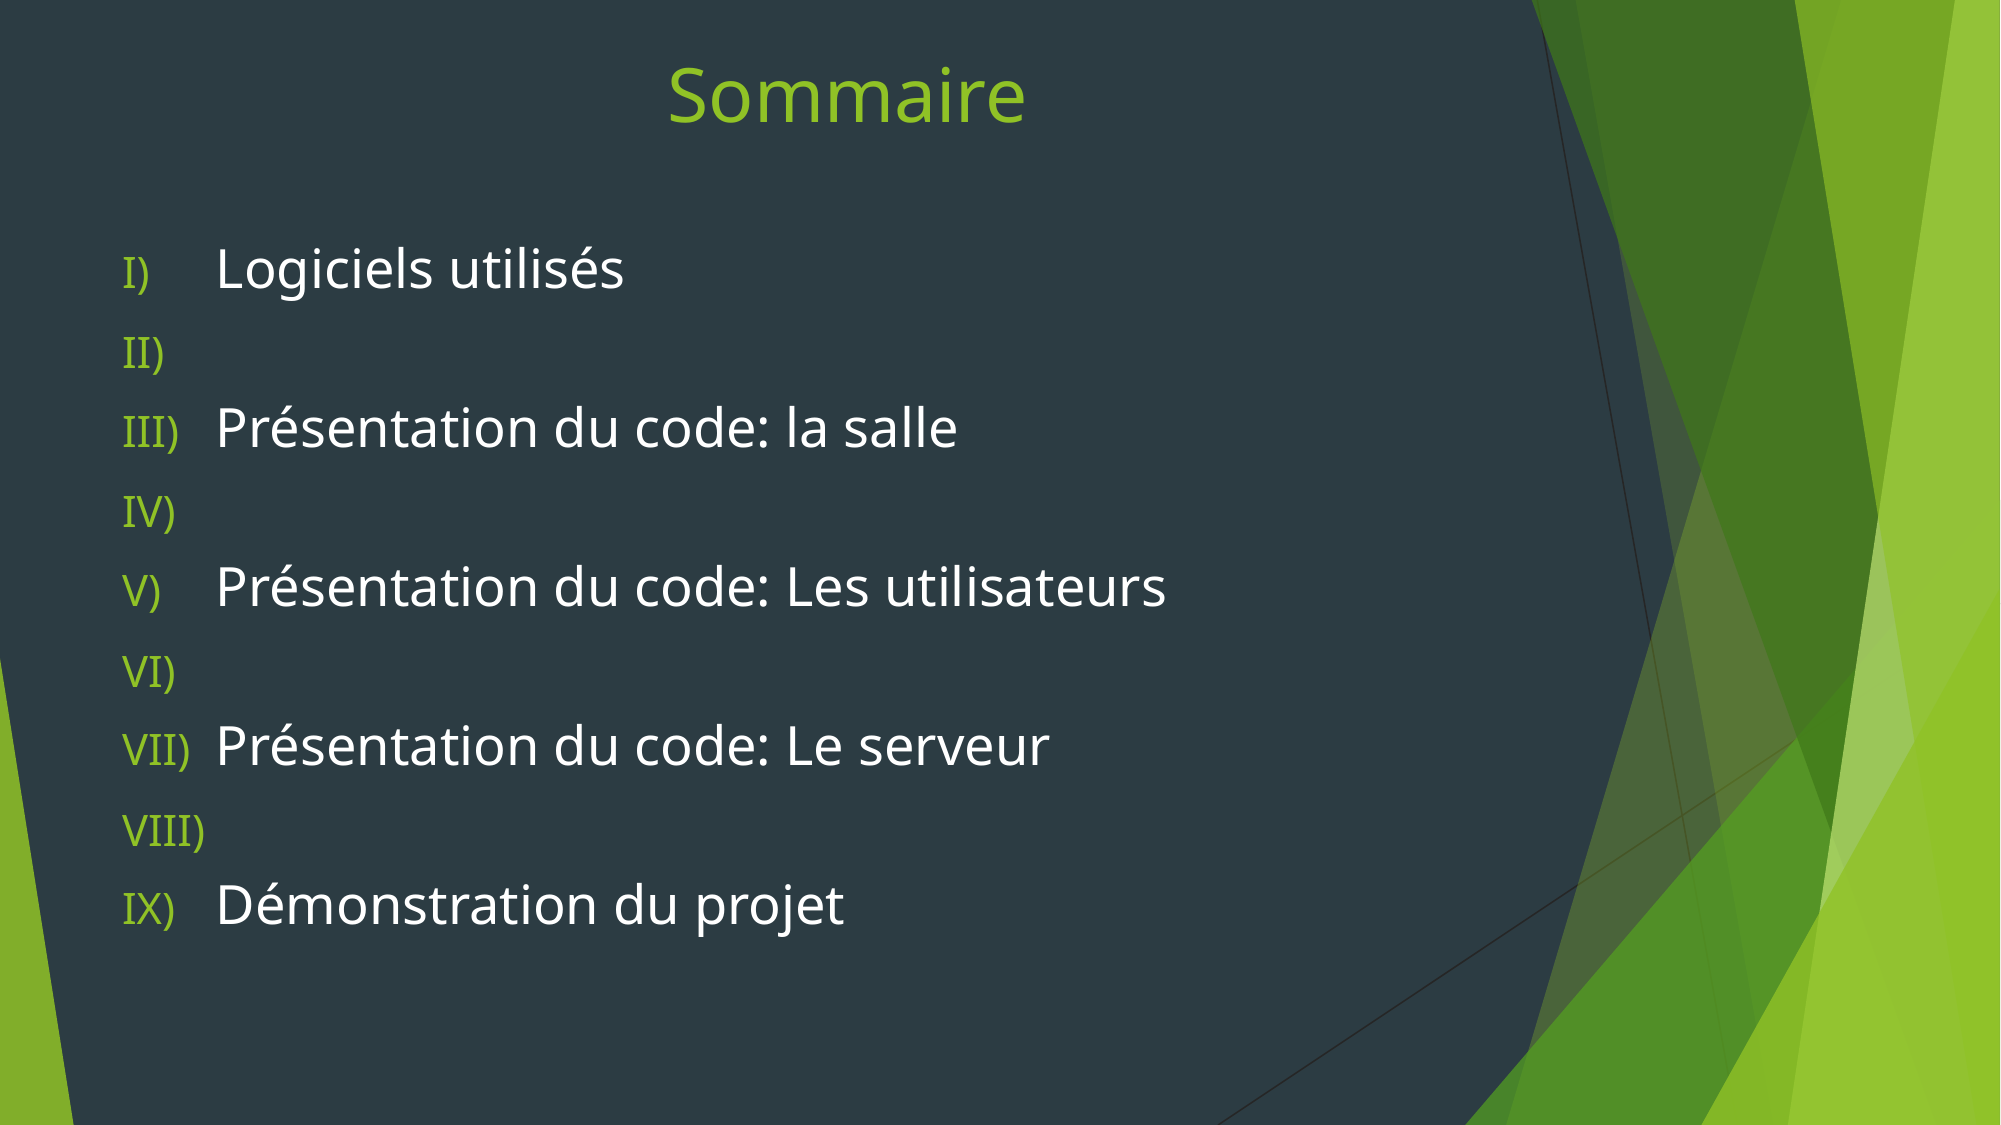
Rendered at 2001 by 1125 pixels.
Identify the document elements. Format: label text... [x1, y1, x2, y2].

title Sommaire [0, 40, 1715, 170]
list Logiciels utilisés Présentation du code: la salle Présentation du code: Les utilisateurs Présentation du code: Le serveur Démonstration du projet [107, 233, 1518, 1048]
